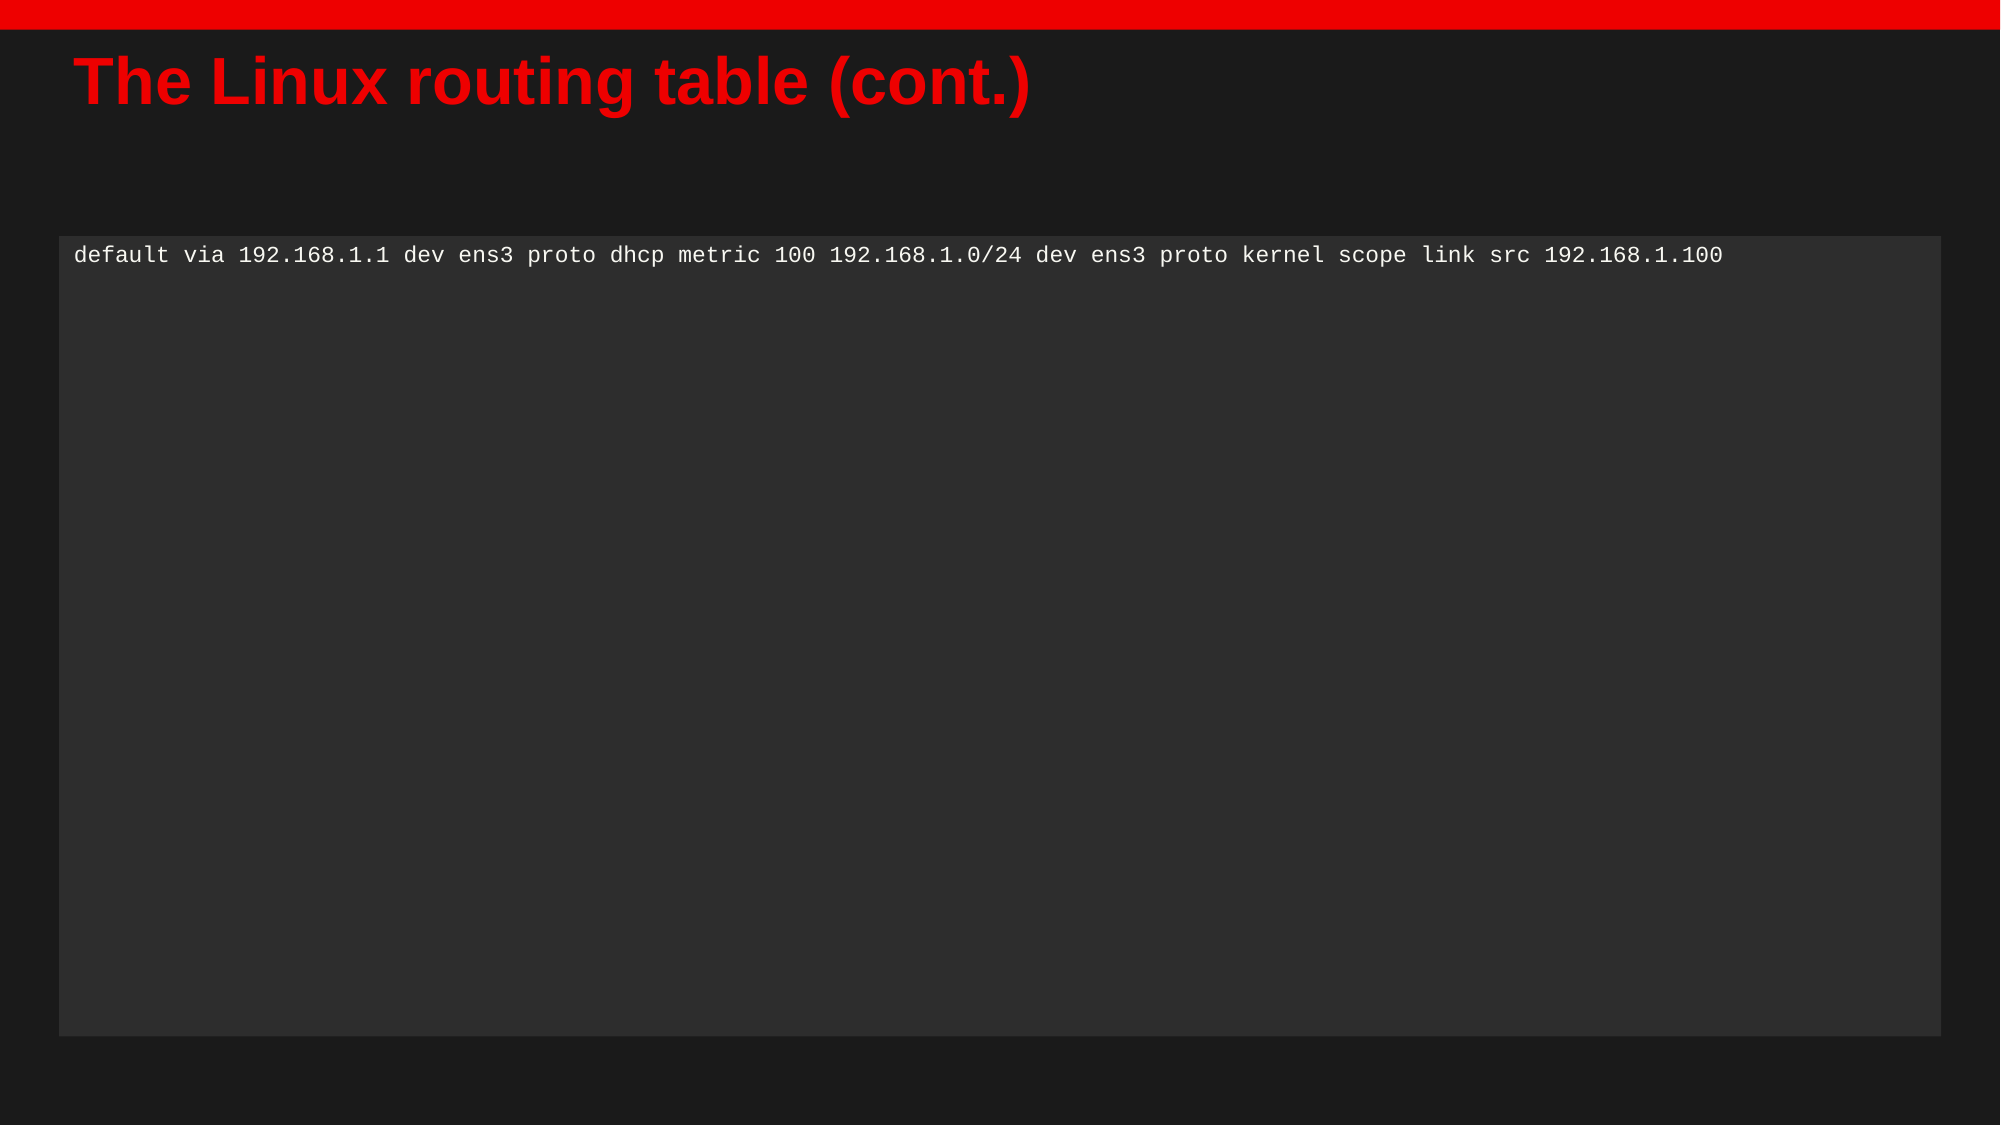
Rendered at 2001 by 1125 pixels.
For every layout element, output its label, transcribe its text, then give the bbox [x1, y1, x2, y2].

text_box [0, 0, 2001, 30]
text_box default via 192.168.1.1 dev ens3 proto dhcp metric 100 192.168.1.0/24 dev ens3 proto kernel scope link src 192.168.1.100 [59, 236, 1942, 1037]
text_box The Linux routing table (cont.) [59, 36, 1942, 208]
